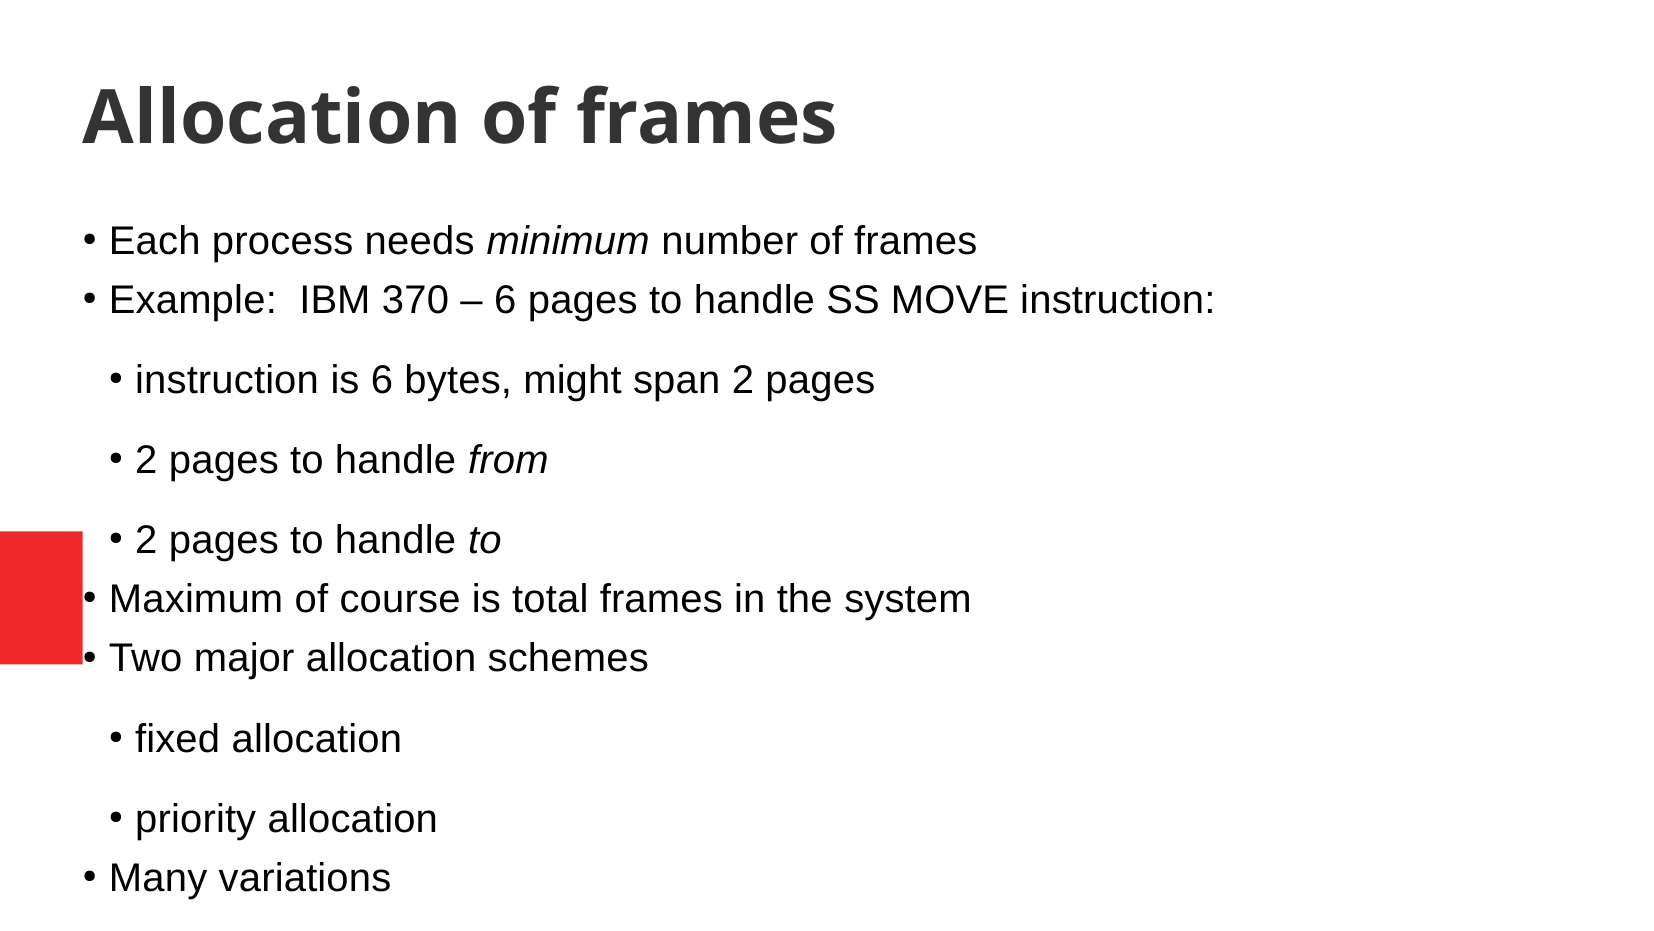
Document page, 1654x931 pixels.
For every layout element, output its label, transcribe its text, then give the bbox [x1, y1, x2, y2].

title Allocation of frames [82, 37, 1571, 193]
list Each process needs minimum number of frames Example: IBM 370 – 6 pages to handle SS MOVE instruction: instruction is 6 bytes, might span 2 pages 2 pages to handle from 2 pages to handle to Maximum of course is total frames in the system Two major allocation schemes fixed allocation priority allocation Many variations [82, 217, 1595, 910]
